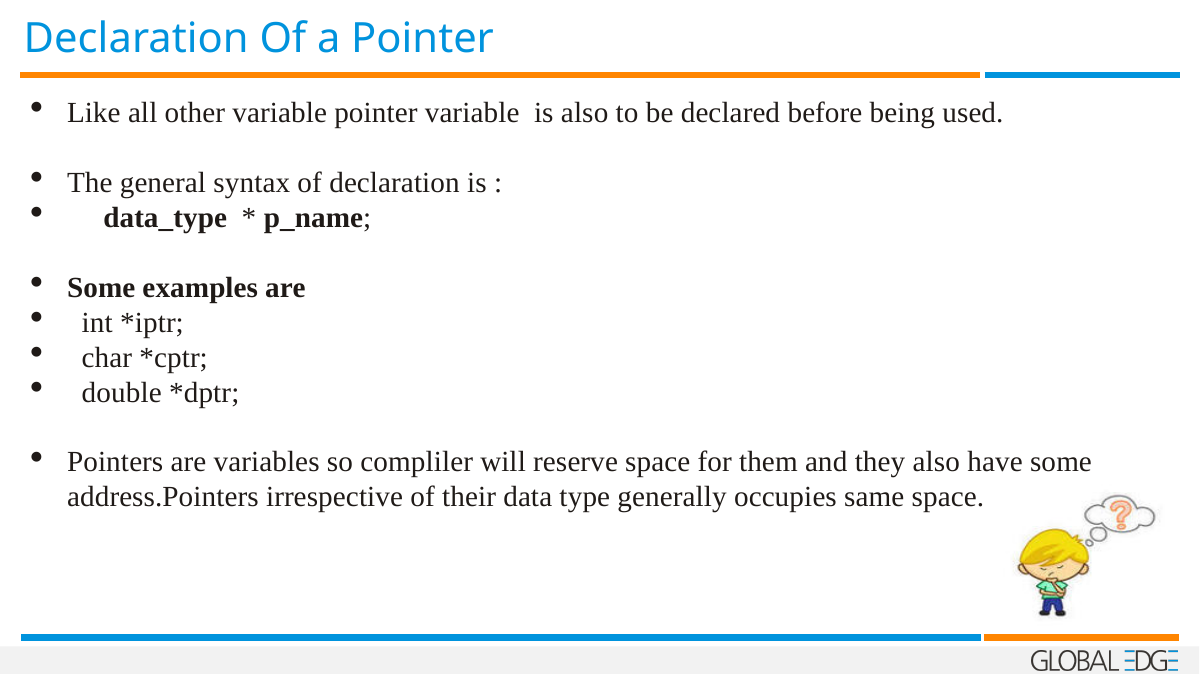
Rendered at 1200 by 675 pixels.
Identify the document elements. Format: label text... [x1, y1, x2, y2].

text_box Like all other variable pointer variable is also to be declared before being used. The general syntax of declaration is : data_type * p_name; Some examples are int *iptr; char *cptr; double *dptr; Pointers are variables so compliler will reserve space for them and they also have some address.Pointers irrespective of their data type generally occupies same space. [20, 87, 1178, 627]
picture [1031, 650, 1178, 671]
text_box Declaration Of a Pointer [12, 9, 1087, 62]
picture [1003, 484, 1169, 626]
